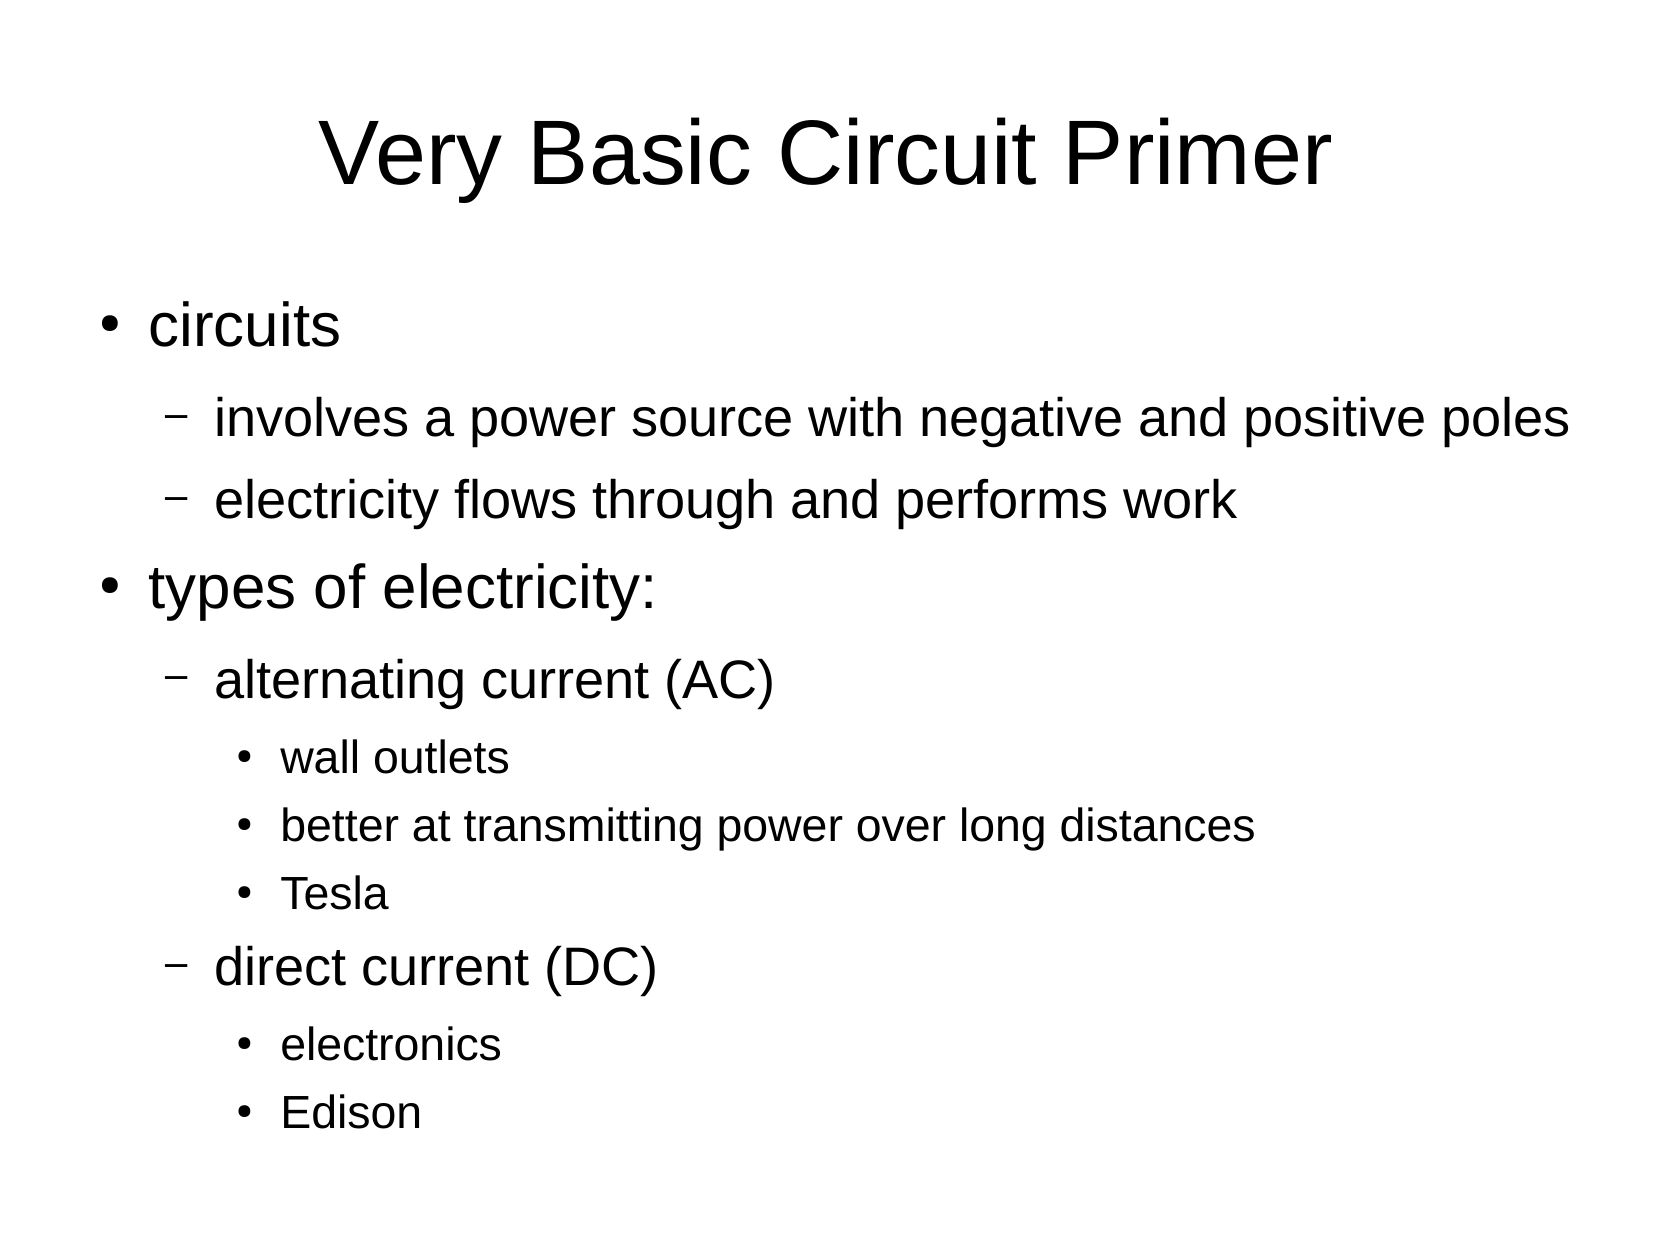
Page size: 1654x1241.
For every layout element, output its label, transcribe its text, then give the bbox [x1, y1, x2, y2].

title Very Basic Circuit Primer [82, 49, 1571, 257]
list circuits involves a power source with negative and positive poles electricity flows through and performs work types of electricity: alternating current (AC) wall outlets better at transmitting power over long distances Tesla direct current (DC) electronics Edison [82, 290, 1571, 1156]
